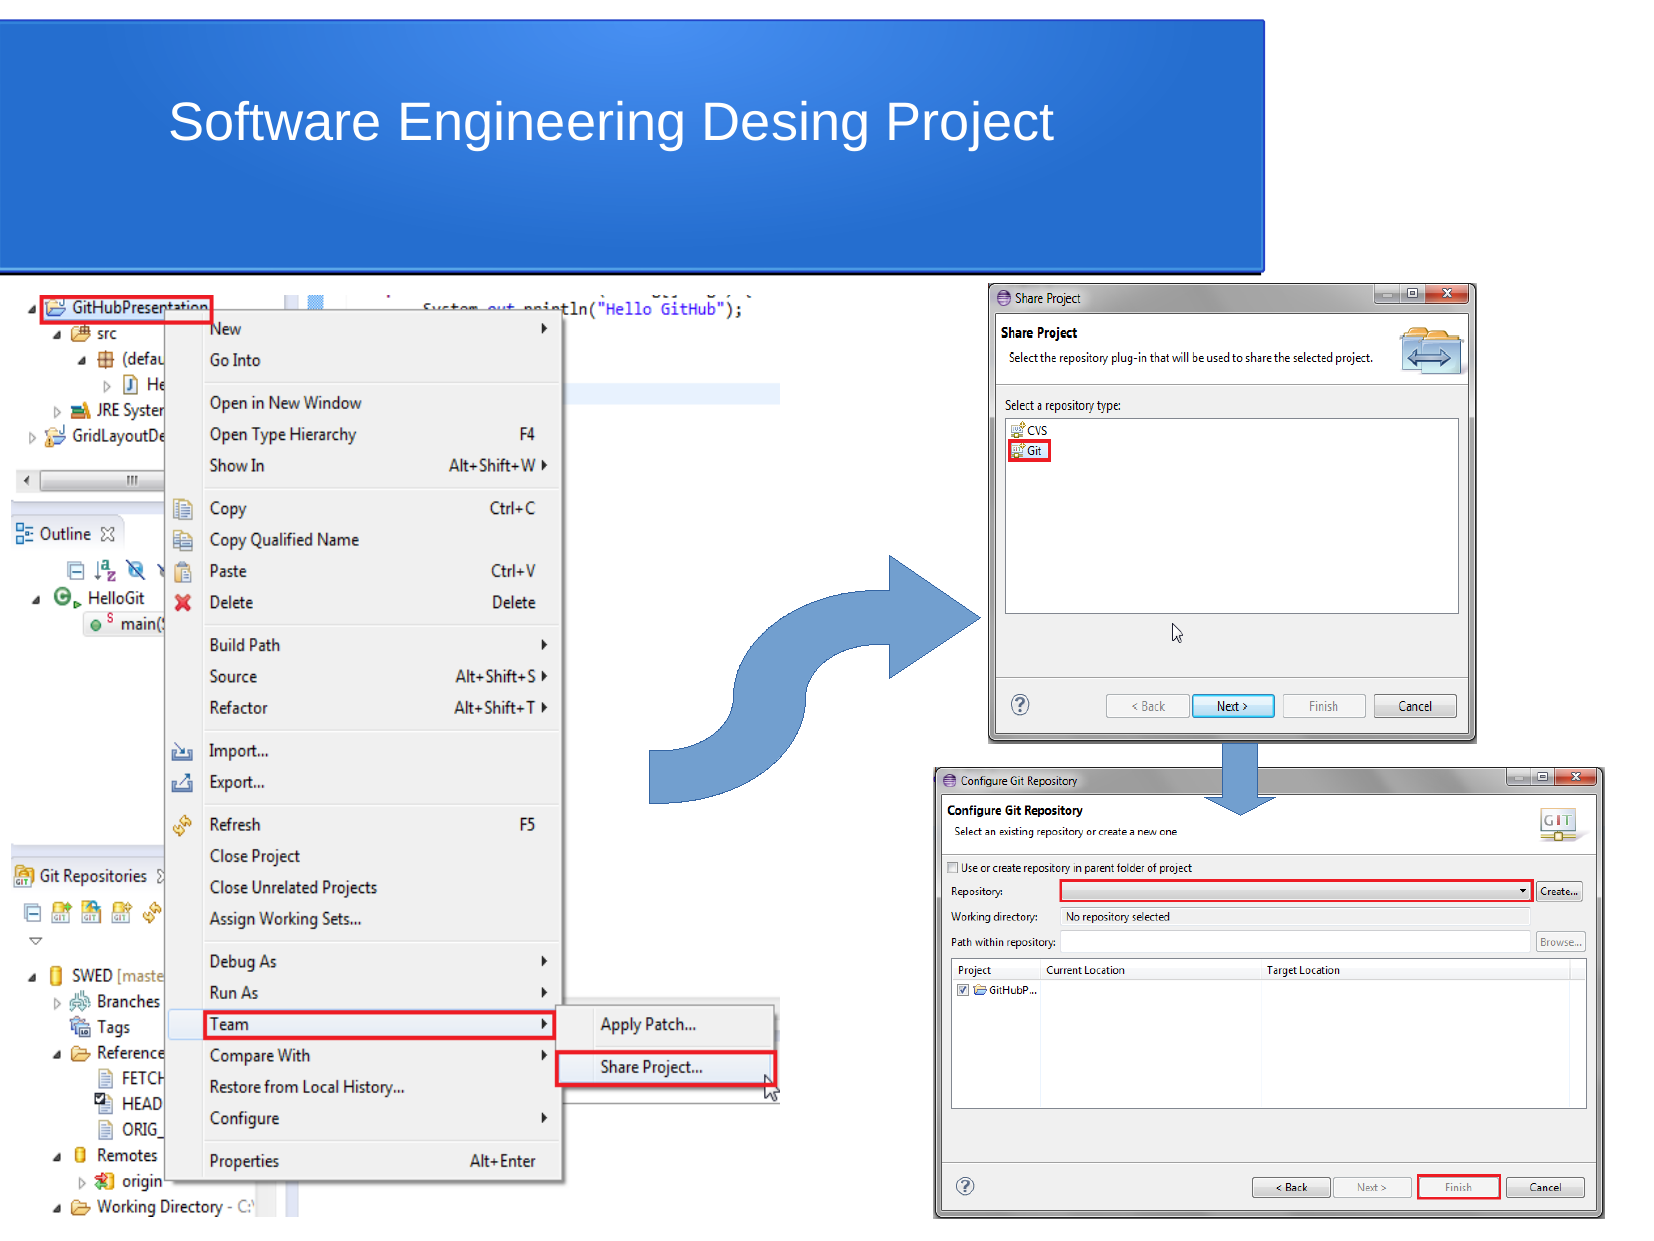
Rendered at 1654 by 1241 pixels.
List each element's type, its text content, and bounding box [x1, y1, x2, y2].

text_box [1204, 743, 1276, 816]
picture [988, 283, 1477, 744]
picture [933, 767, 1605, 1219]
picture [11, 295, 780, 1217]
text_box Software Engineering Desing Project [153, 83, 1071, 201]
text_box [649, 555, 981, 804]
